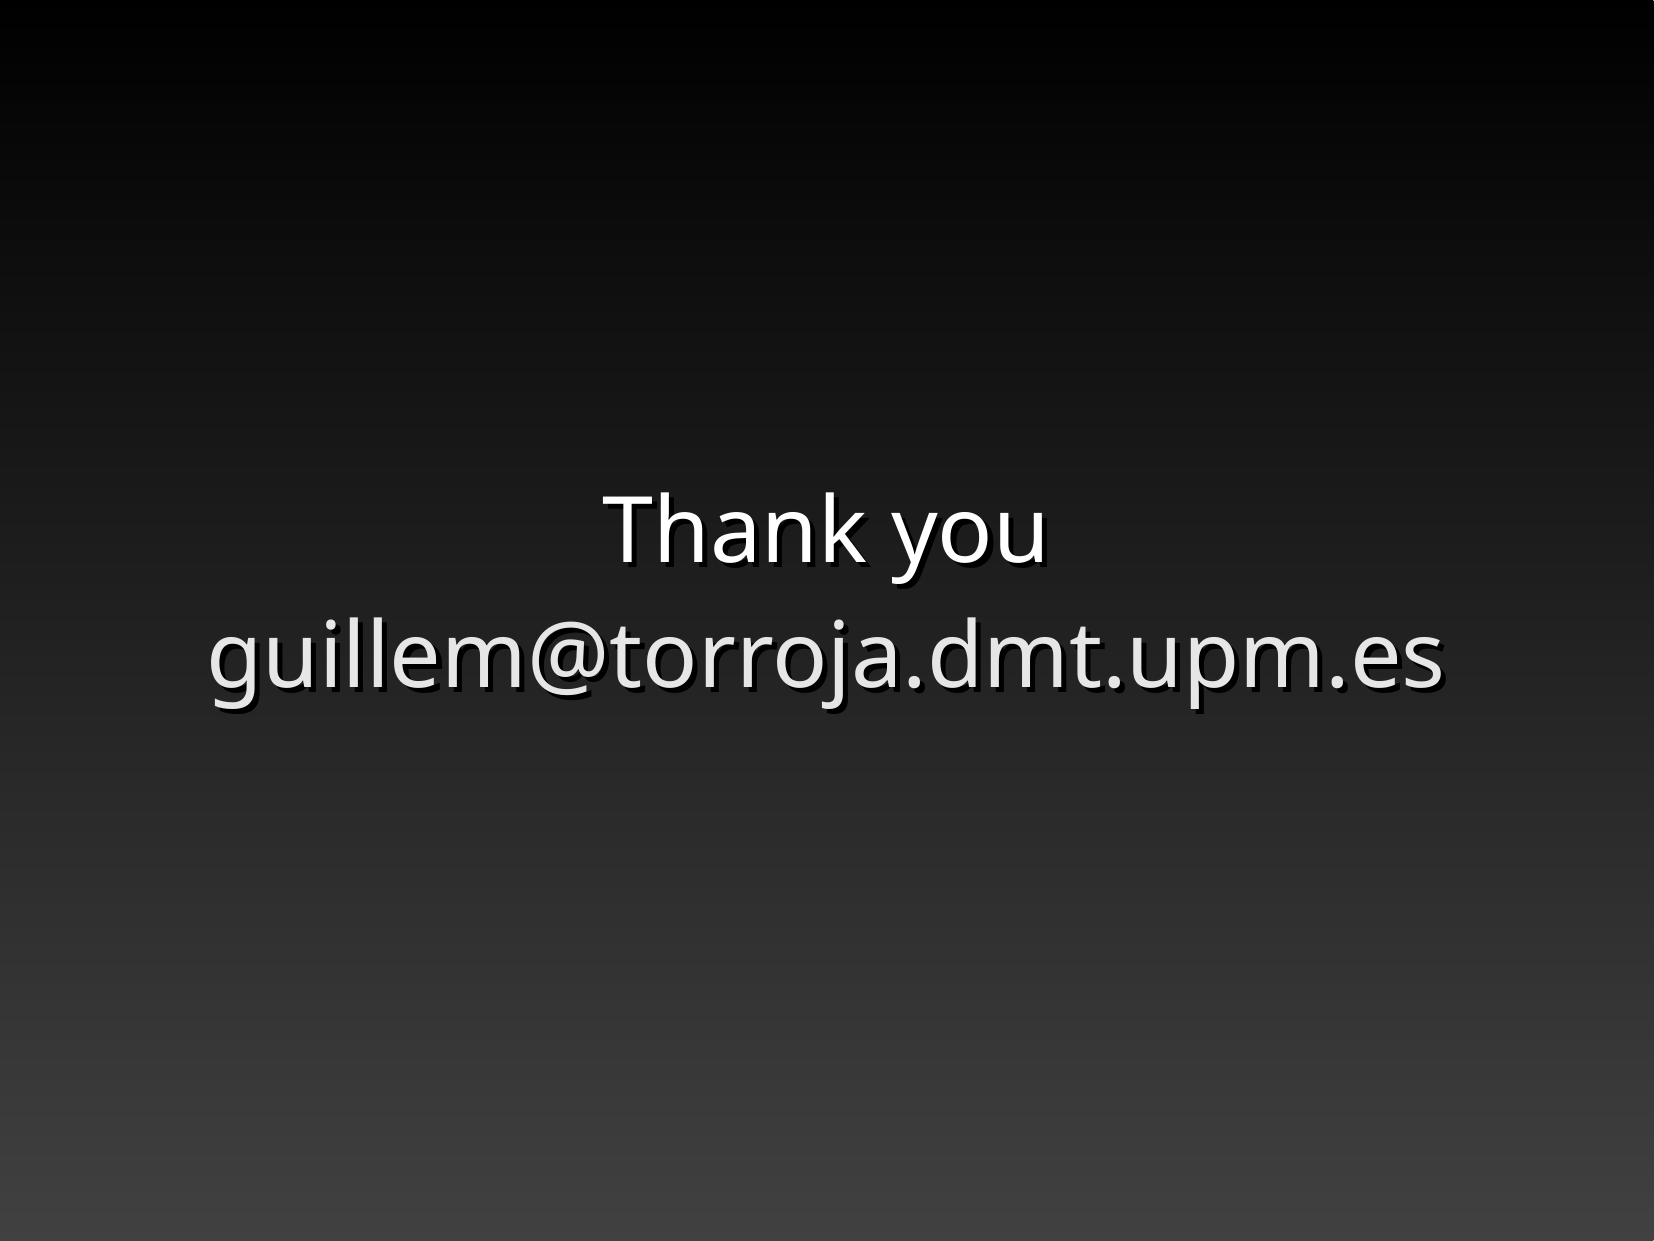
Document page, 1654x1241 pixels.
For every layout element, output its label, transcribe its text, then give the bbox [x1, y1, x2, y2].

title Thank you guillem@torroja.dmt.upm.es [82, 482, 1571, 698]
